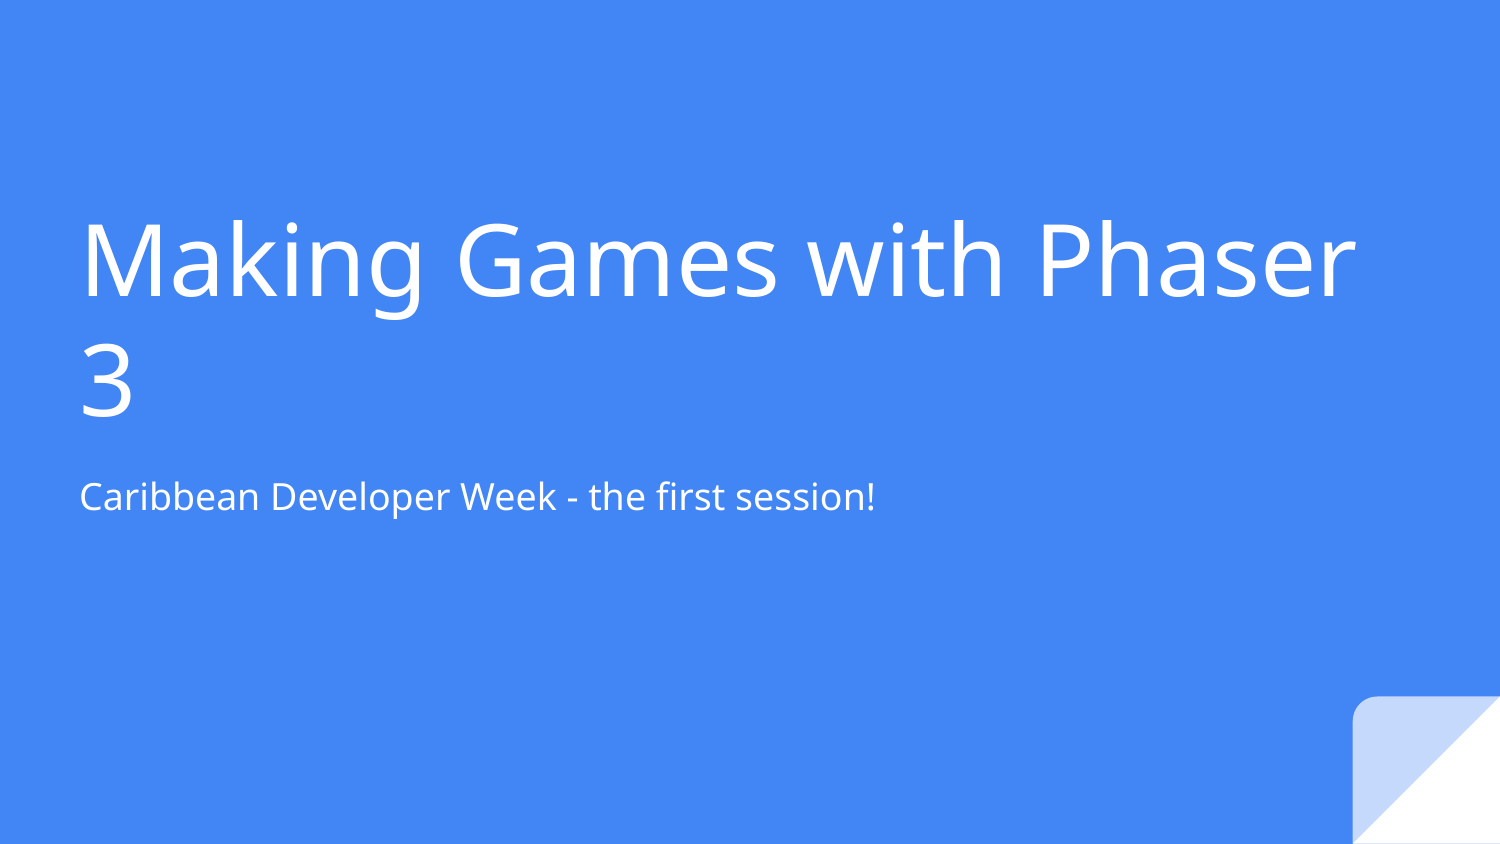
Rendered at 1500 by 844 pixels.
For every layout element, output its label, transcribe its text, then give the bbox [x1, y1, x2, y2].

title Making Games with Phaser 3 [64, 298, 1413, 452]
subtitle Caribbean Developer Week - the first session! [64, 457, 1413, 529]
